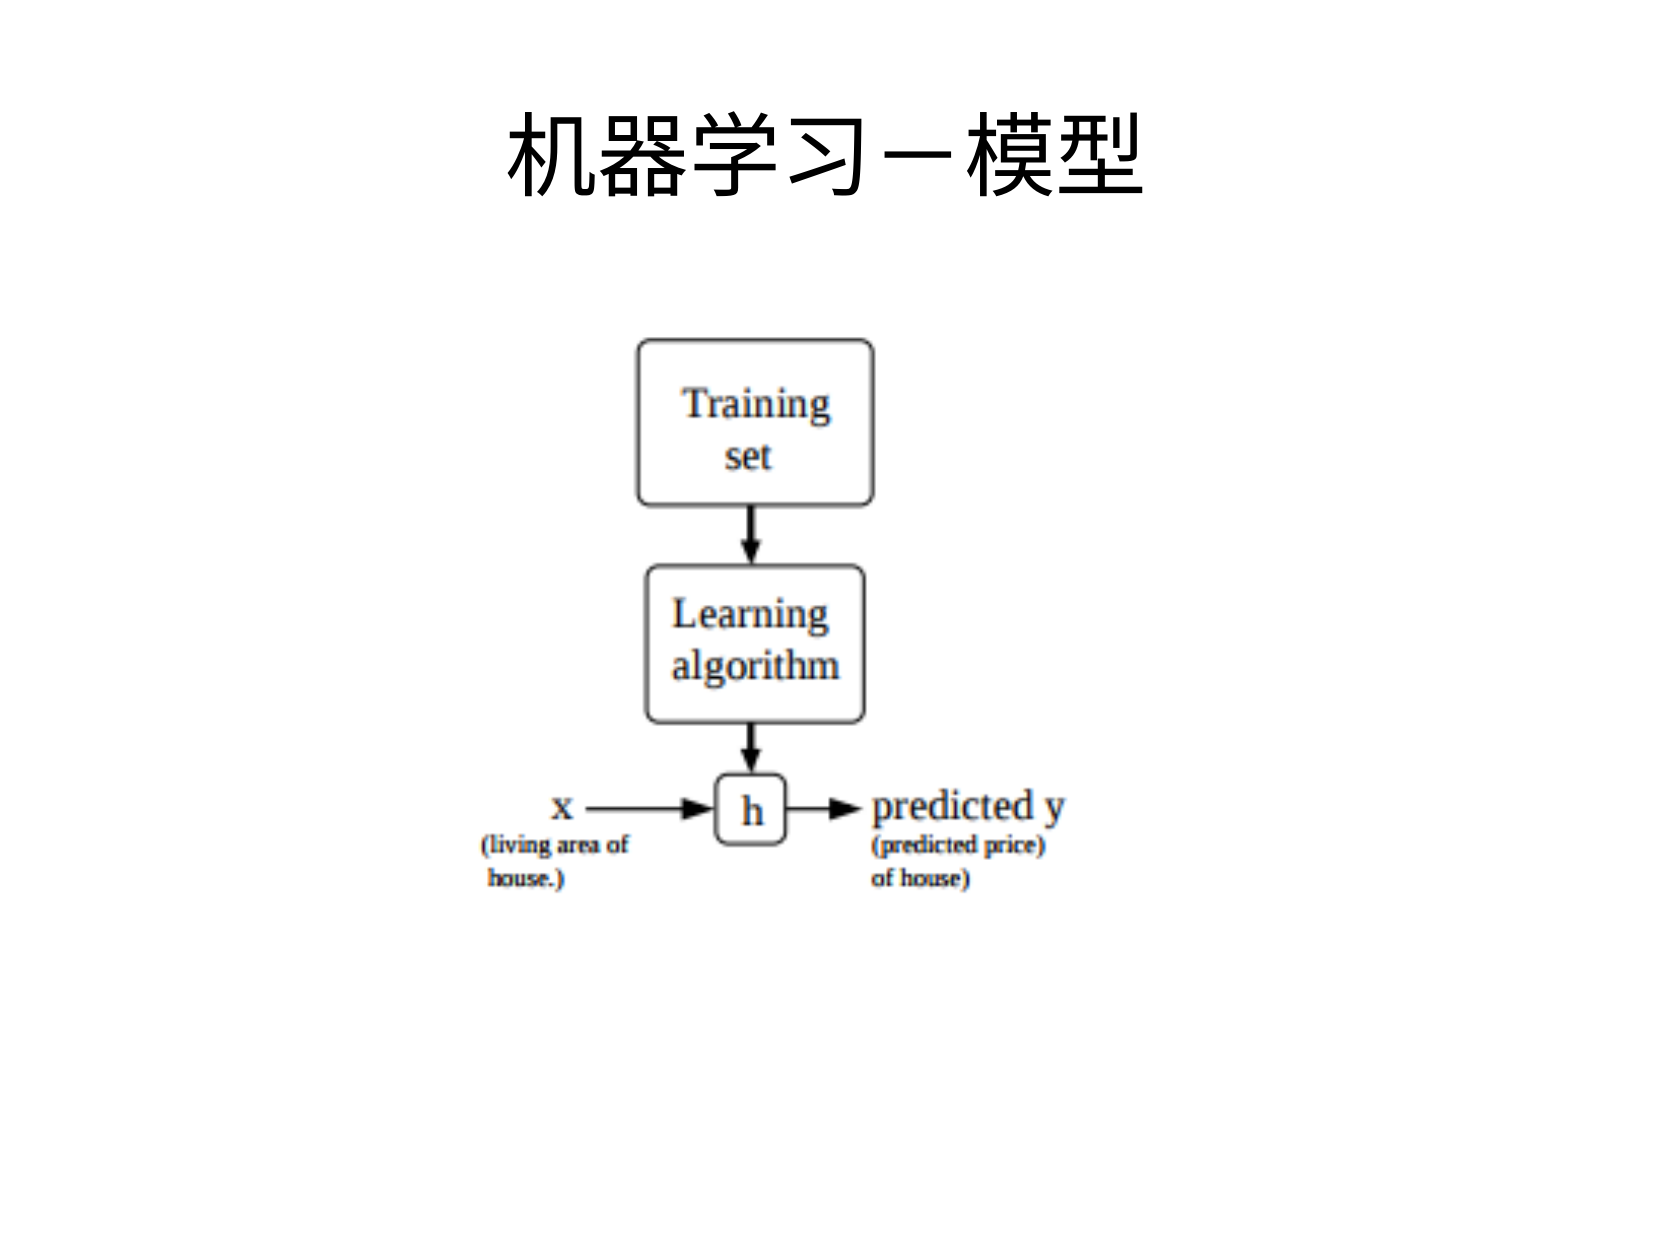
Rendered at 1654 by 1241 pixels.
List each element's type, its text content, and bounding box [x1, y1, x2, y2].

text_box 机器学习－模型 [82, 49, 1571, 257]
picture [206, 266, 1654, 945]
